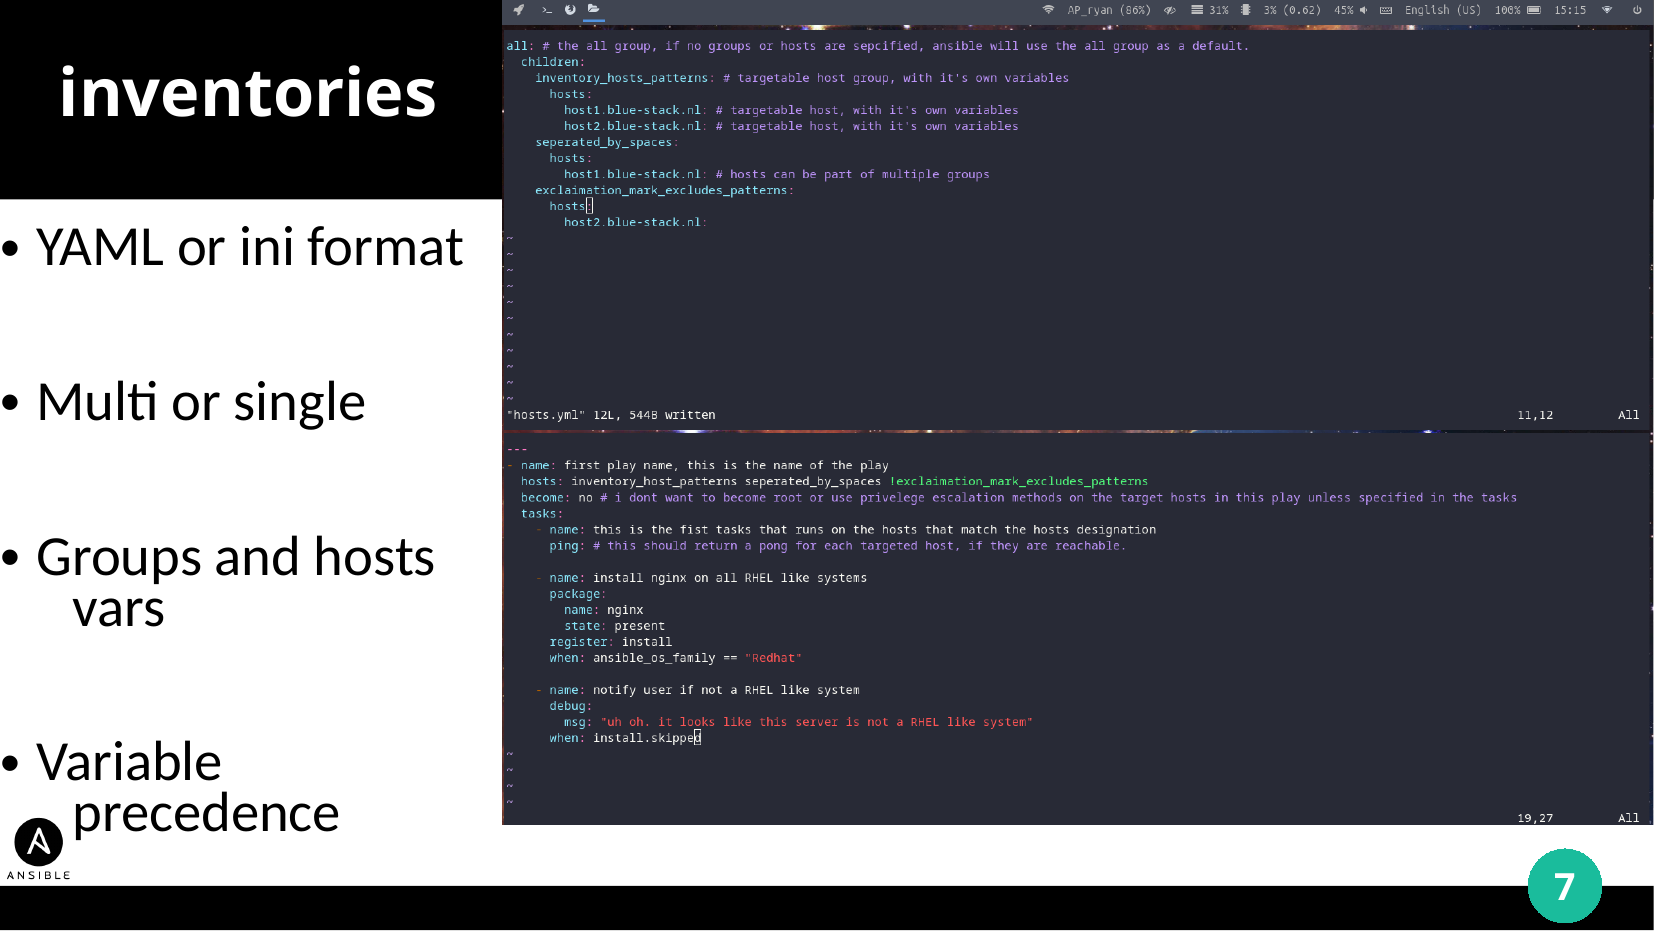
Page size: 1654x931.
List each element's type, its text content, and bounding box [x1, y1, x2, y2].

title inventories [59, 31, 502, 151]
picture [0, 811, 76, 887]
list YAML or ini format Multi or single Groups and hosts vars Variable precedence [0, 225, 488, 846]
picture [502, 0, 1654, 826]
